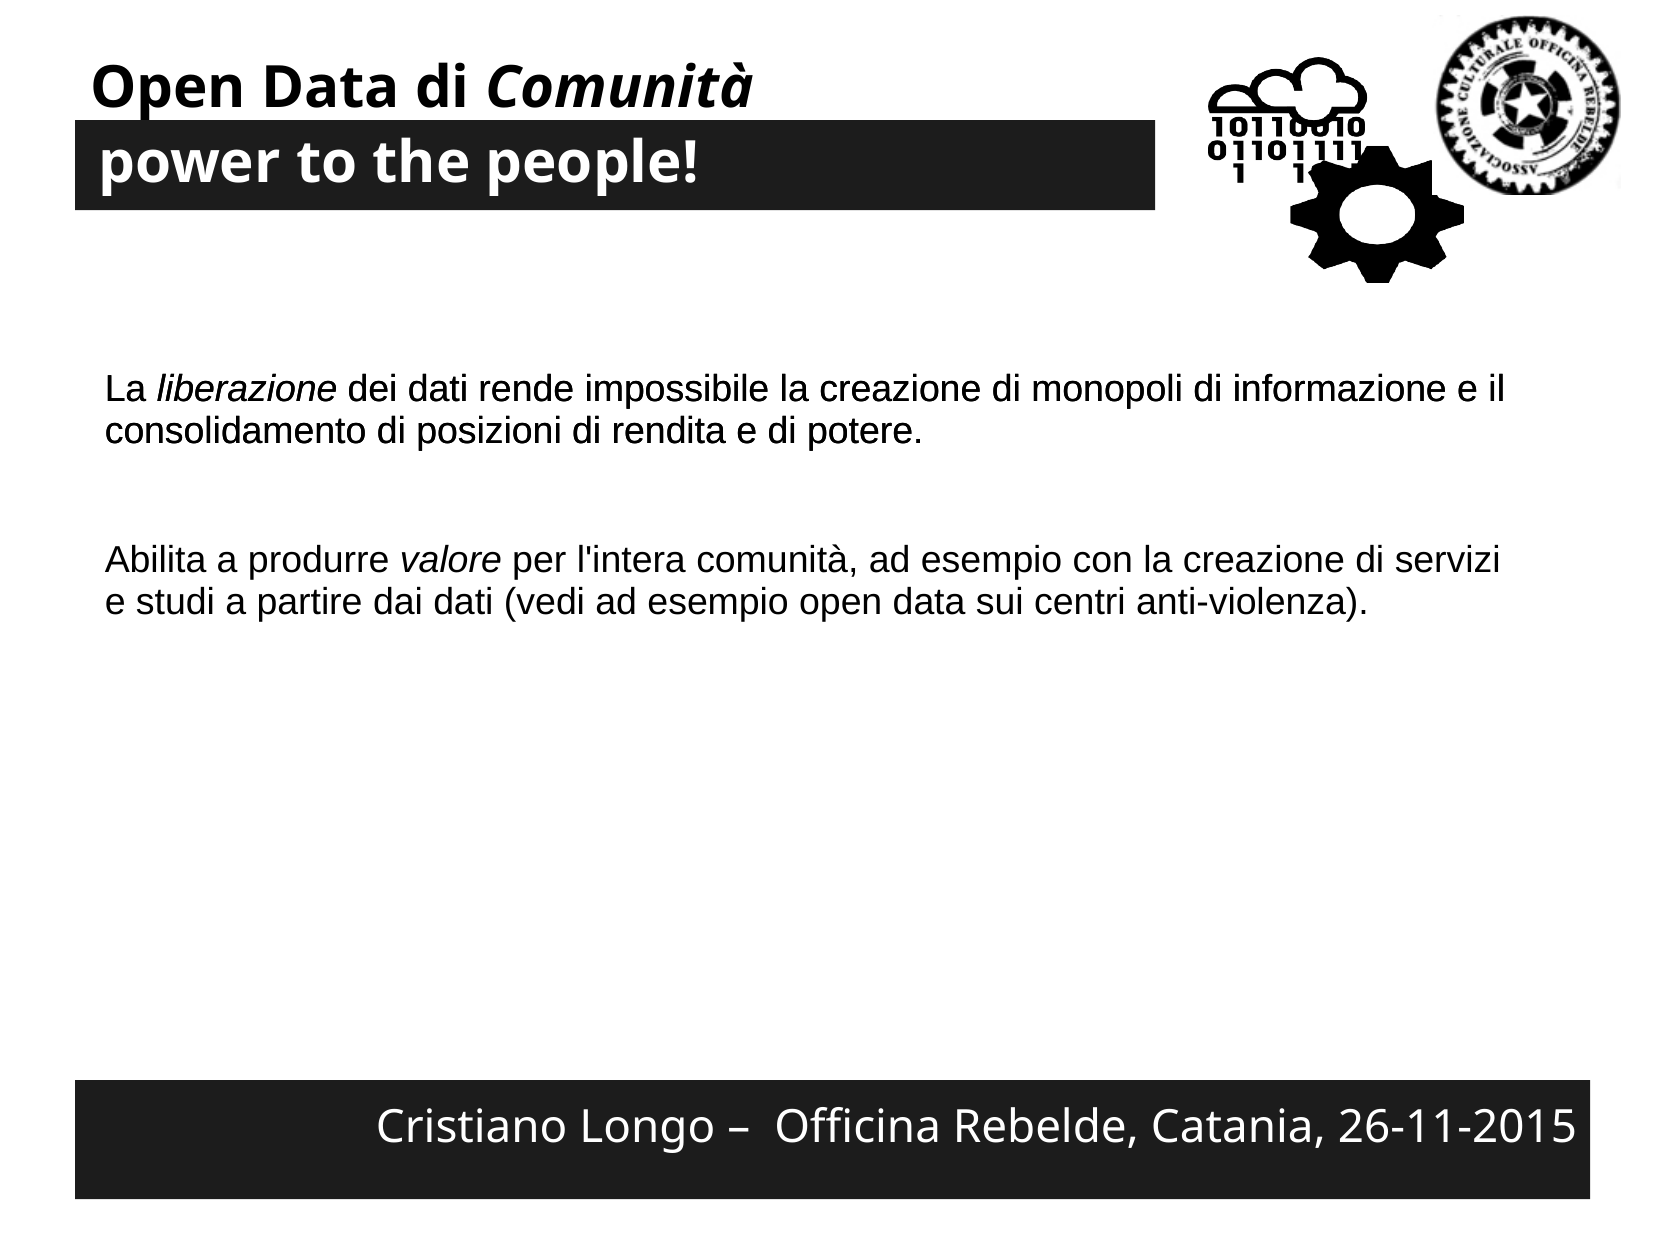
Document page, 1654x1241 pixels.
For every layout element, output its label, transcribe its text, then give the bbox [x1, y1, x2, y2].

picture [1208, 15, 1621, 283]
list Open Data di Comunità [75, 45, 1325, 166]
list power to the people! [75, 120, 1156, 211]
text_box Abilita a produrre valore per l'intera comunità, ad esempio con la creazione di servizi e studi a partire dai dati (vedi ad esempio open data sui centri anti-violenza). [90, 531, 1546, 631]
list Cristiano Longo – Officina Rebelde, Catania, 26-11-2015 [75, 1080, 1591, 1200]
text_box La liberazione dei dati rende impossibile la creazione di monopoli di informazione e il consolidamento di posizioni di rendita e di potere. [90, 360, 1546, 459]
